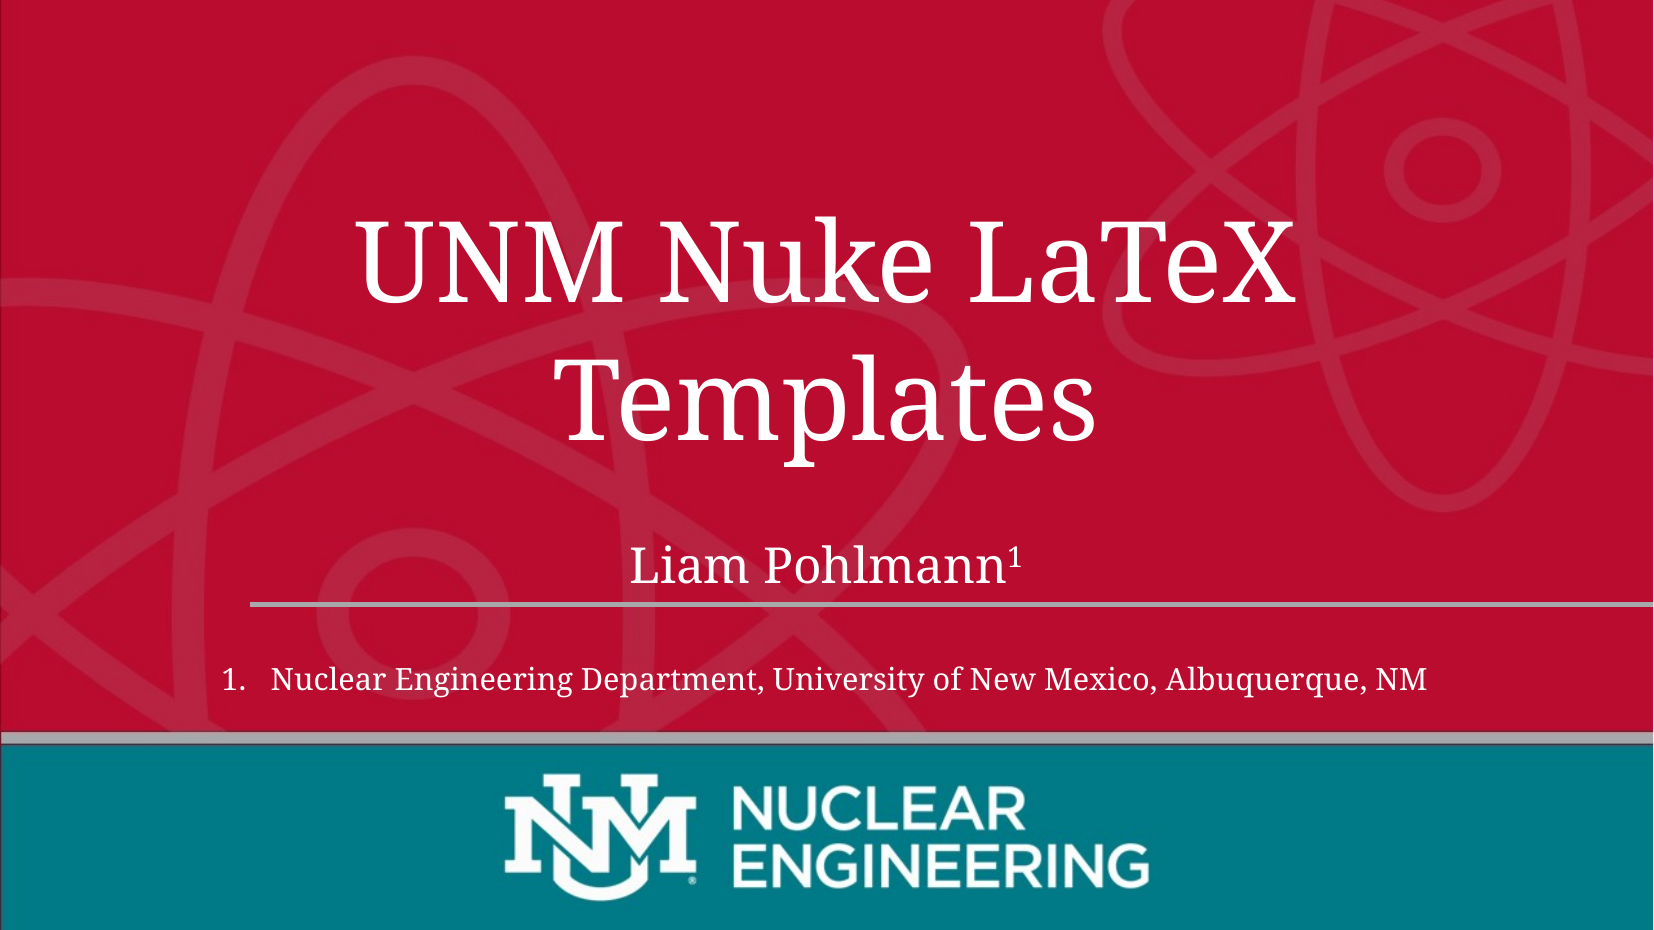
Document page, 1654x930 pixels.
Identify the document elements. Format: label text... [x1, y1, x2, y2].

title UNM Nuke LaTeX Templates [206, 152, 1447, 476]
picture [0, 0, 1654, 930]
subtitle Liam Pohlmann1 Nuclear Engineering Department, University of New Mexico, Albuquerque, NM [206, 527, 1447, 714]
